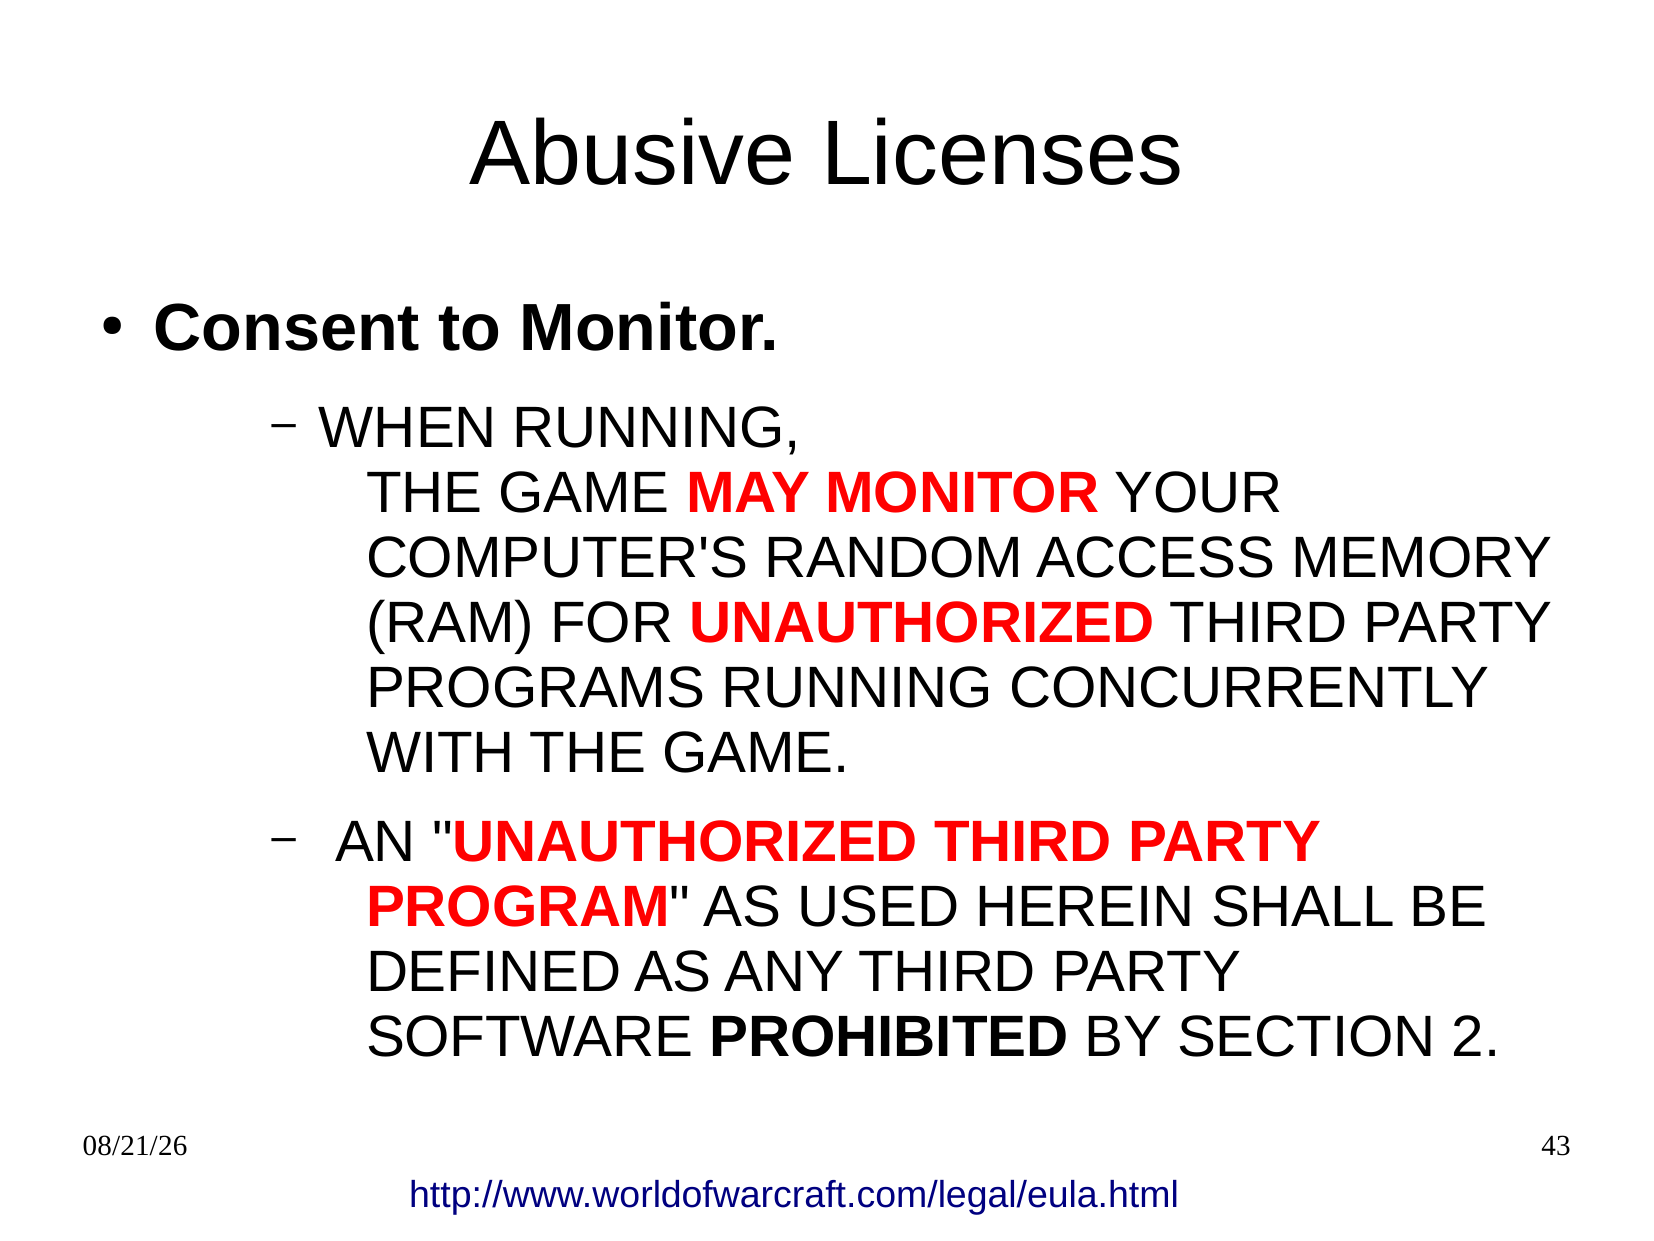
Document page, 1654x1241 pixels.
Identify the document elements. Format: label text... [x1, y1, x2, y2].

text_box http://www.worldofwarcraft.com/legal/eula.html [394, 1165, 1327, 1223]
title Abusive Licenses [82, 49, 1571, 257]
list Consent to Monitor. WHEN RUNNING, THE GAME MAY MONITOR YOUR COMPUTER'S RANDOM ACCESS MEMORY (RAM) FOR UNAUTHORIZED THIRD PARTY PROGRAMS RUNNING CONCURRENTLY WITH THE GAME. AN "UNAUTHORIZED THIRD PARTY PROGRAM" AS USED HEREIN SHALL BE DEFINED AS ANY THIRD PARTY SOFTWARE PROHIBITED BY SECTION 2. [82, 290, 1571, 1094]
